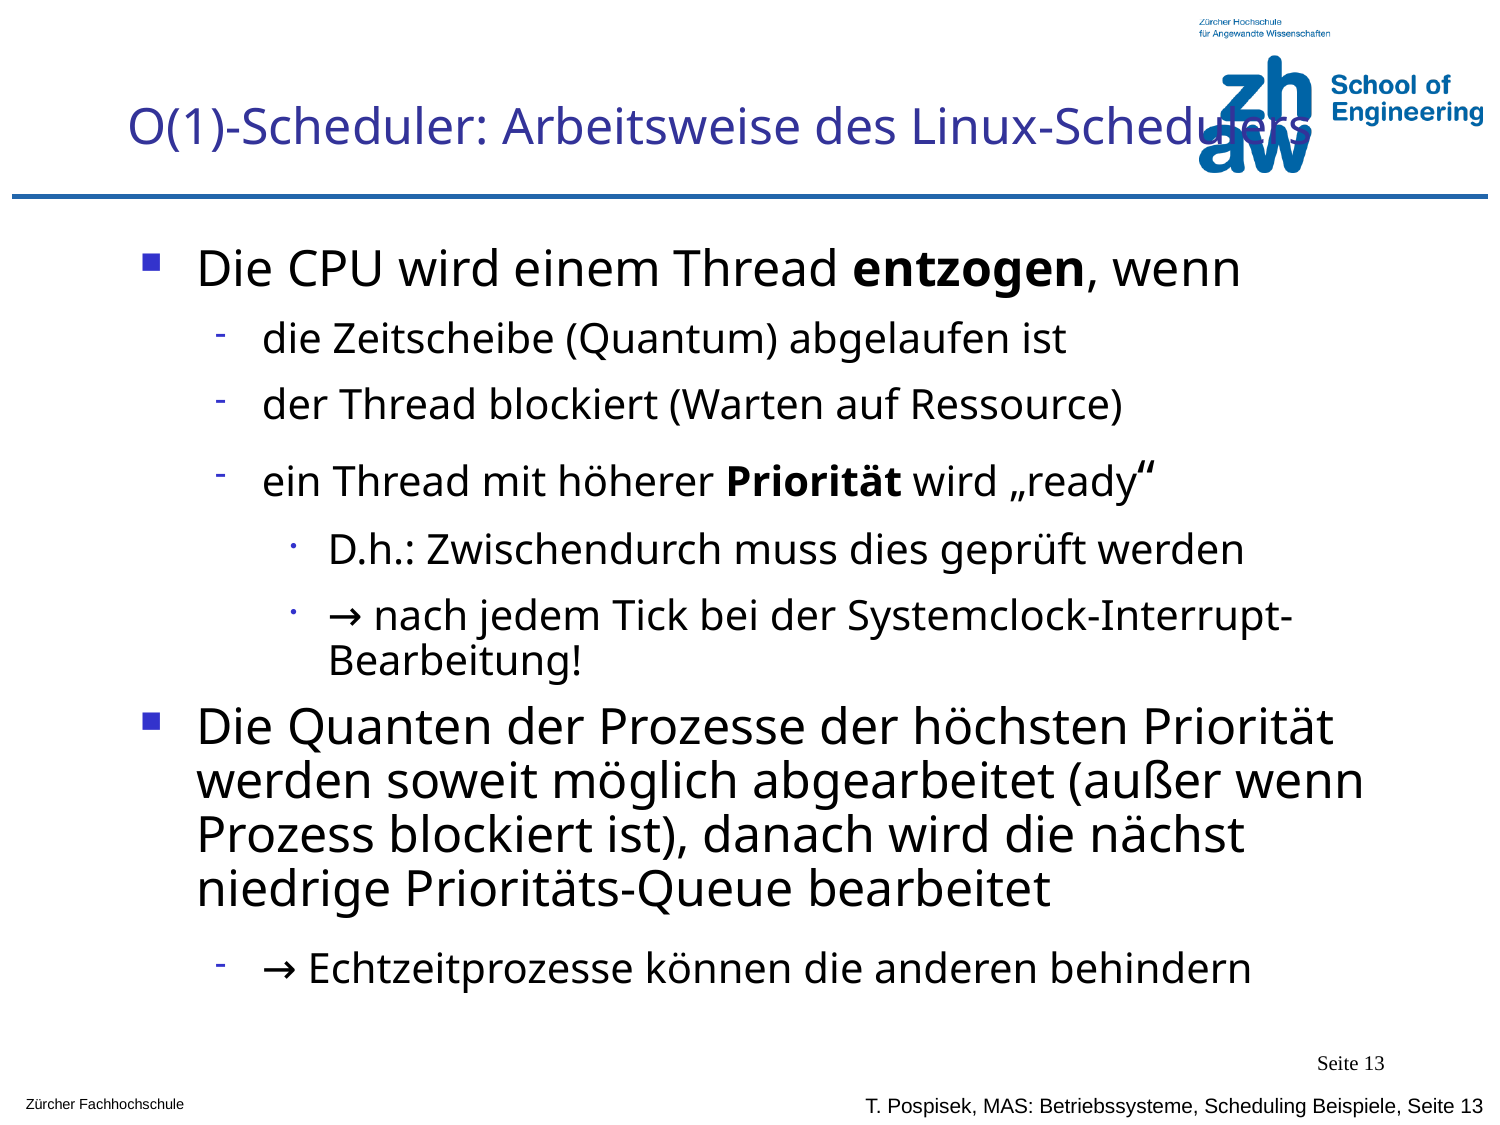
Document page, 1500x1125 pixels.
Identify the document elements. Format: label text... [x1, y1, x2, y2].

list Die CPU wird einem Thread entzogen, wenn die Zeitscheibe (Quantum) abgelaufen ist der Thread blockiert (Warten auf Ressource) ein Thread mit höherer Priorität wird „ready“ D.h.: Zwischendurch muss dies geprüft werden → nach jedem Tick bei der Systemclock-Interrupt-Bearbeitung! Die Quanten der Prozesse der höchsten Priorität werden soweit möglich abgearbeitet (außer wenn Prozess blockiert ist), danach wird die nächst niedrige Prioritäts-Queue bearbeitet → Echtzeitprozesse können die anderen behindern [125, 235, 1418, 882]
title O(1)-Scheduler: Arbeitsweise des Linux-Schedulers [99, 50, 1379, 163]
picture [1199, 19, 1483, 173]
text_box Seite <number> [1087, 1024, 1400, 1100]
